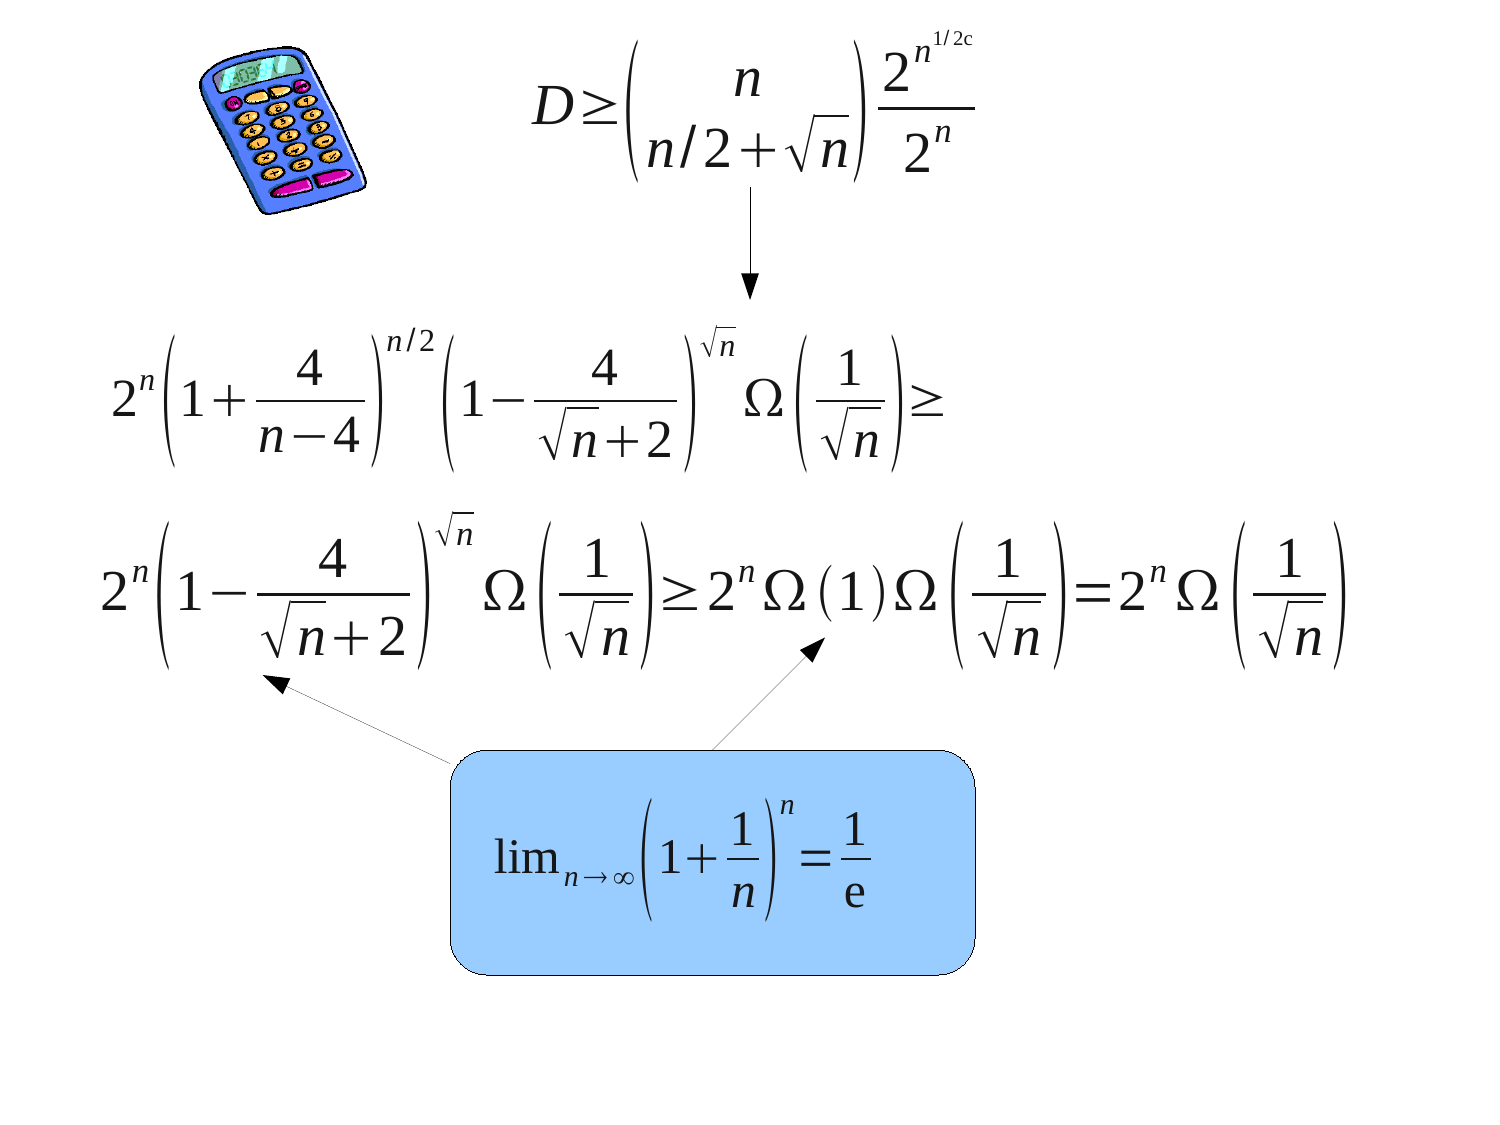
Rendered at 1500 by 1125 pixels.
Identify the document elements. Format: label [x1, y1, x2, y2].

chart [521, 26, 985, 188]
picture [187, 37, 376, 225]
chart [103, 323, 957, 476]
text_box [450, 750, 976, 976]
chart [92, 510, 1357, 675]
chart [487, 787, 879, 925]
